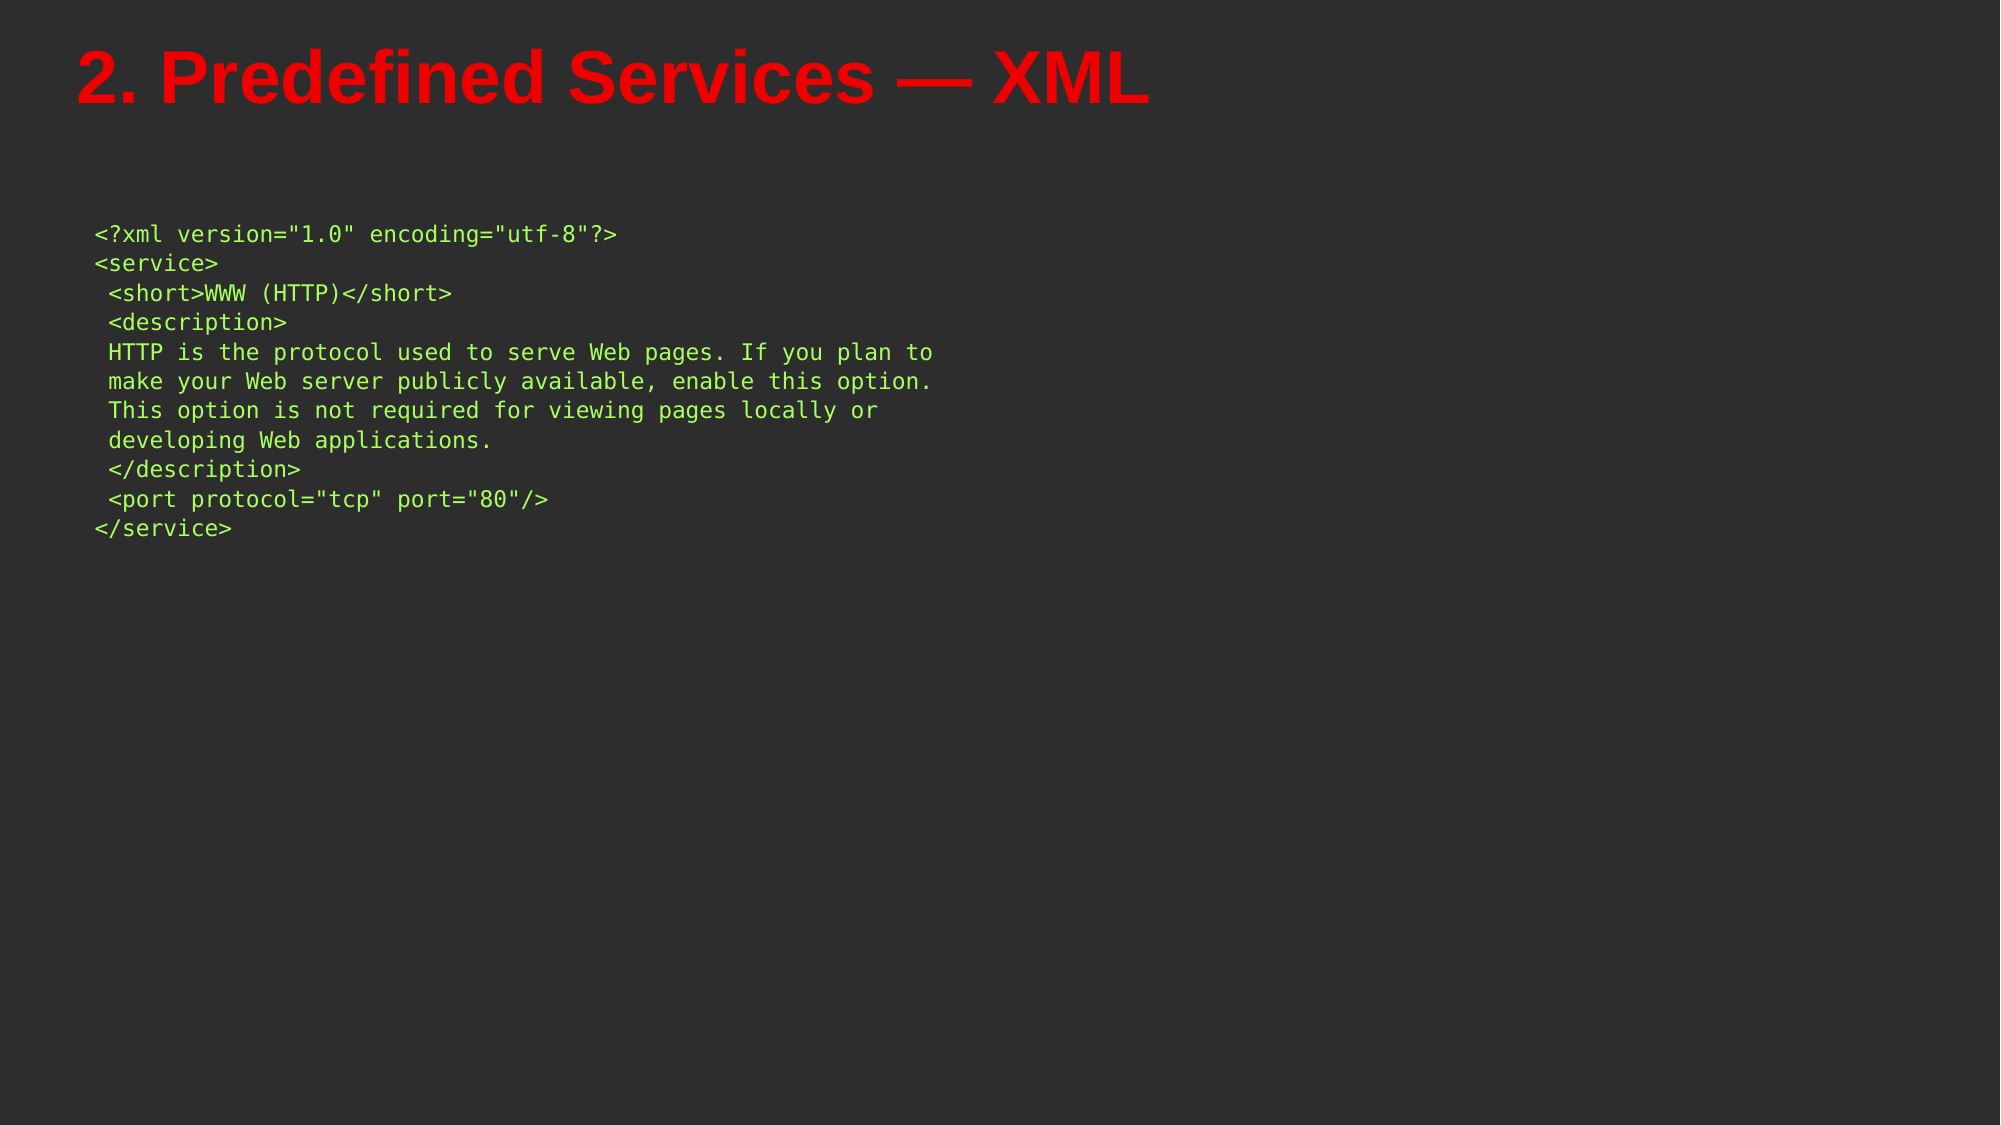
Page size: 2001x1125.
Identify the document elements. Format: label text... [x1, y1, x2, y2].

text_box 2. Predefined Services — XML [59, 23, 1942, 178]
text_box <?xml version="1.0" encoding="utf-8"?> <service> <short>WWW (HTTP)</short> <description> HTTP is the protocol used to serve Web pages. If you plan to make your Web server publicly available, enable this option. This option is not required for viewing pages locally or developing Web applications. </description> <port protocol="tcp" port="80"/> </service> [59, 194, 1942, 1093]
